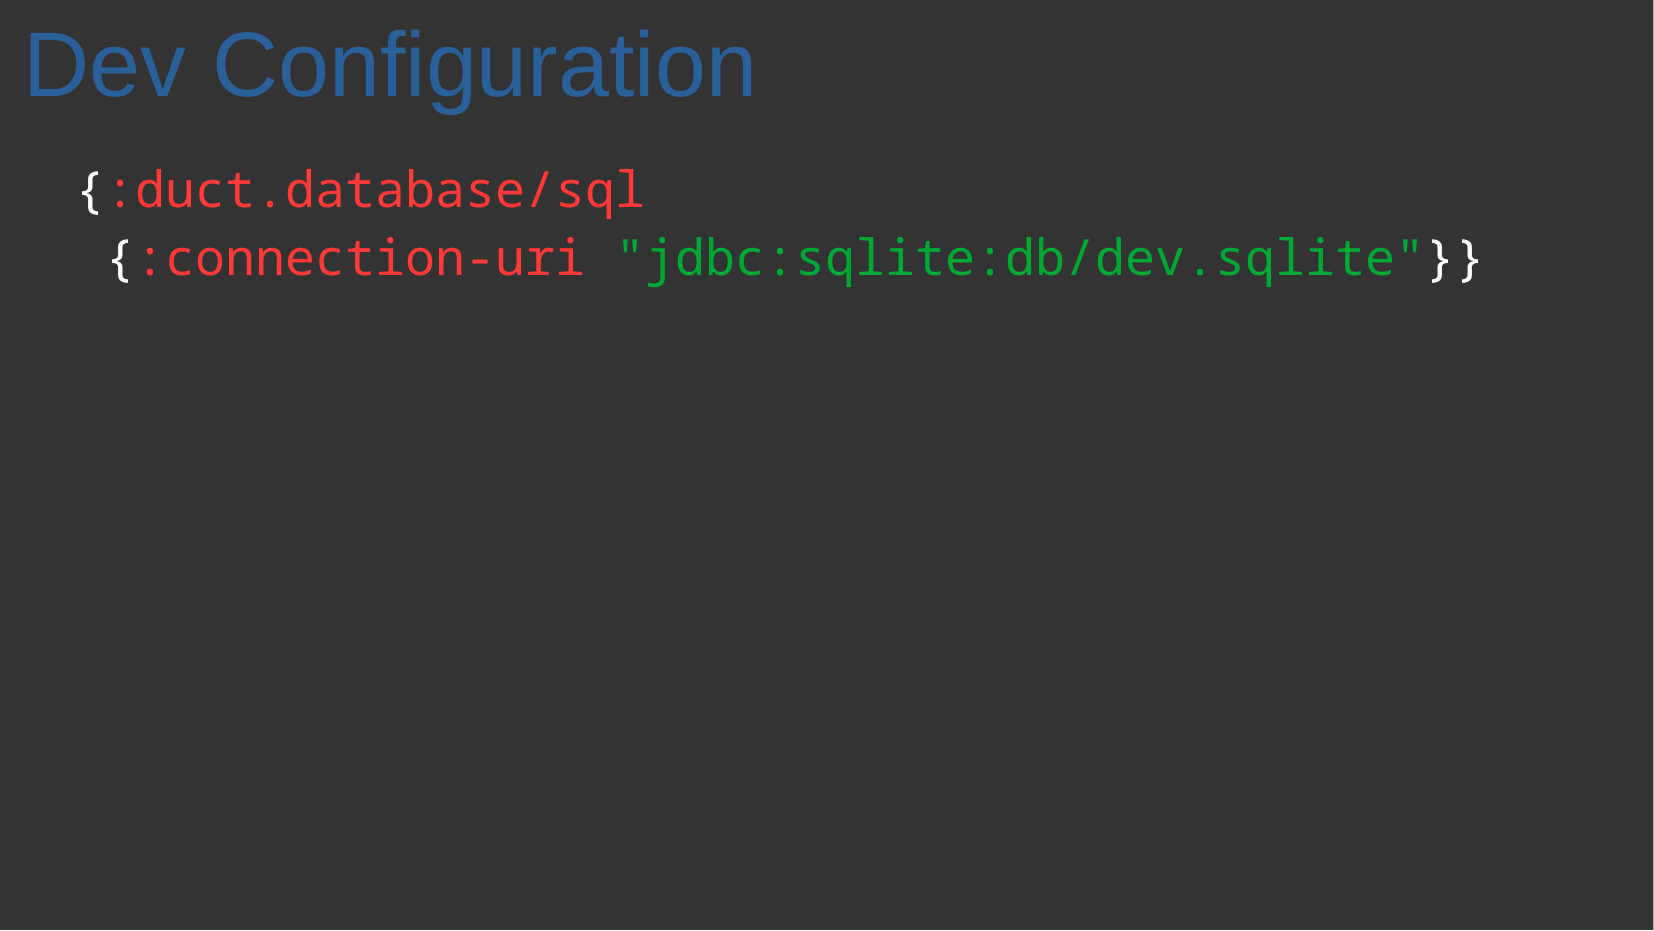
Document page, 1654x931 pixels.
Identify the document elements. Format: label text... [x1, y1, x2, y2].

title Dev Configuration [23, 11, 1589, 119]
list {:duct.database/sql {:connection-uri "jdbc:sqlite:db/dev.sqlite"}} [75, 153, 1564, 851]
